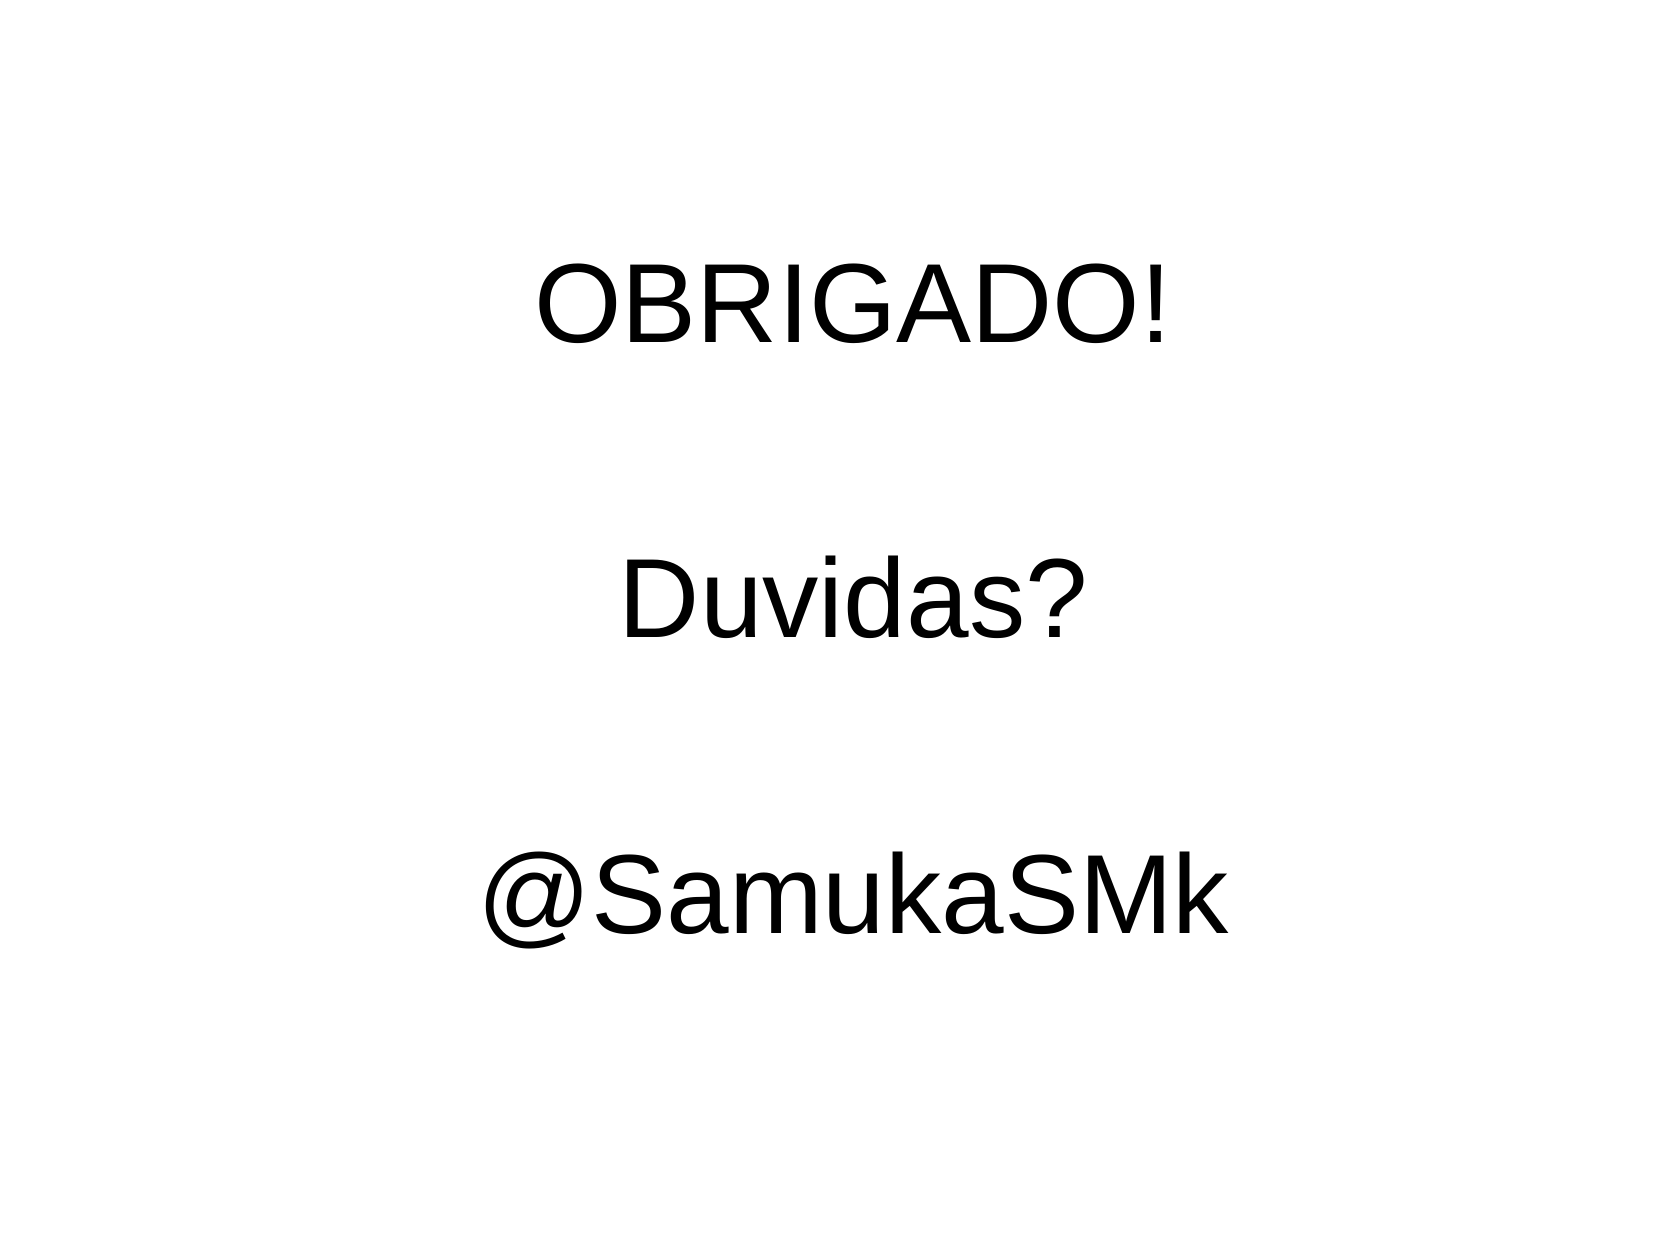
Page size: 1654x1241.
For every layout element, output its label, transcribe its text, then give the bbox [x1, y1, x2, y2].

list OBRIGADO! Duvidas? @SamukaSMk [82, 240, 1571, 961]
